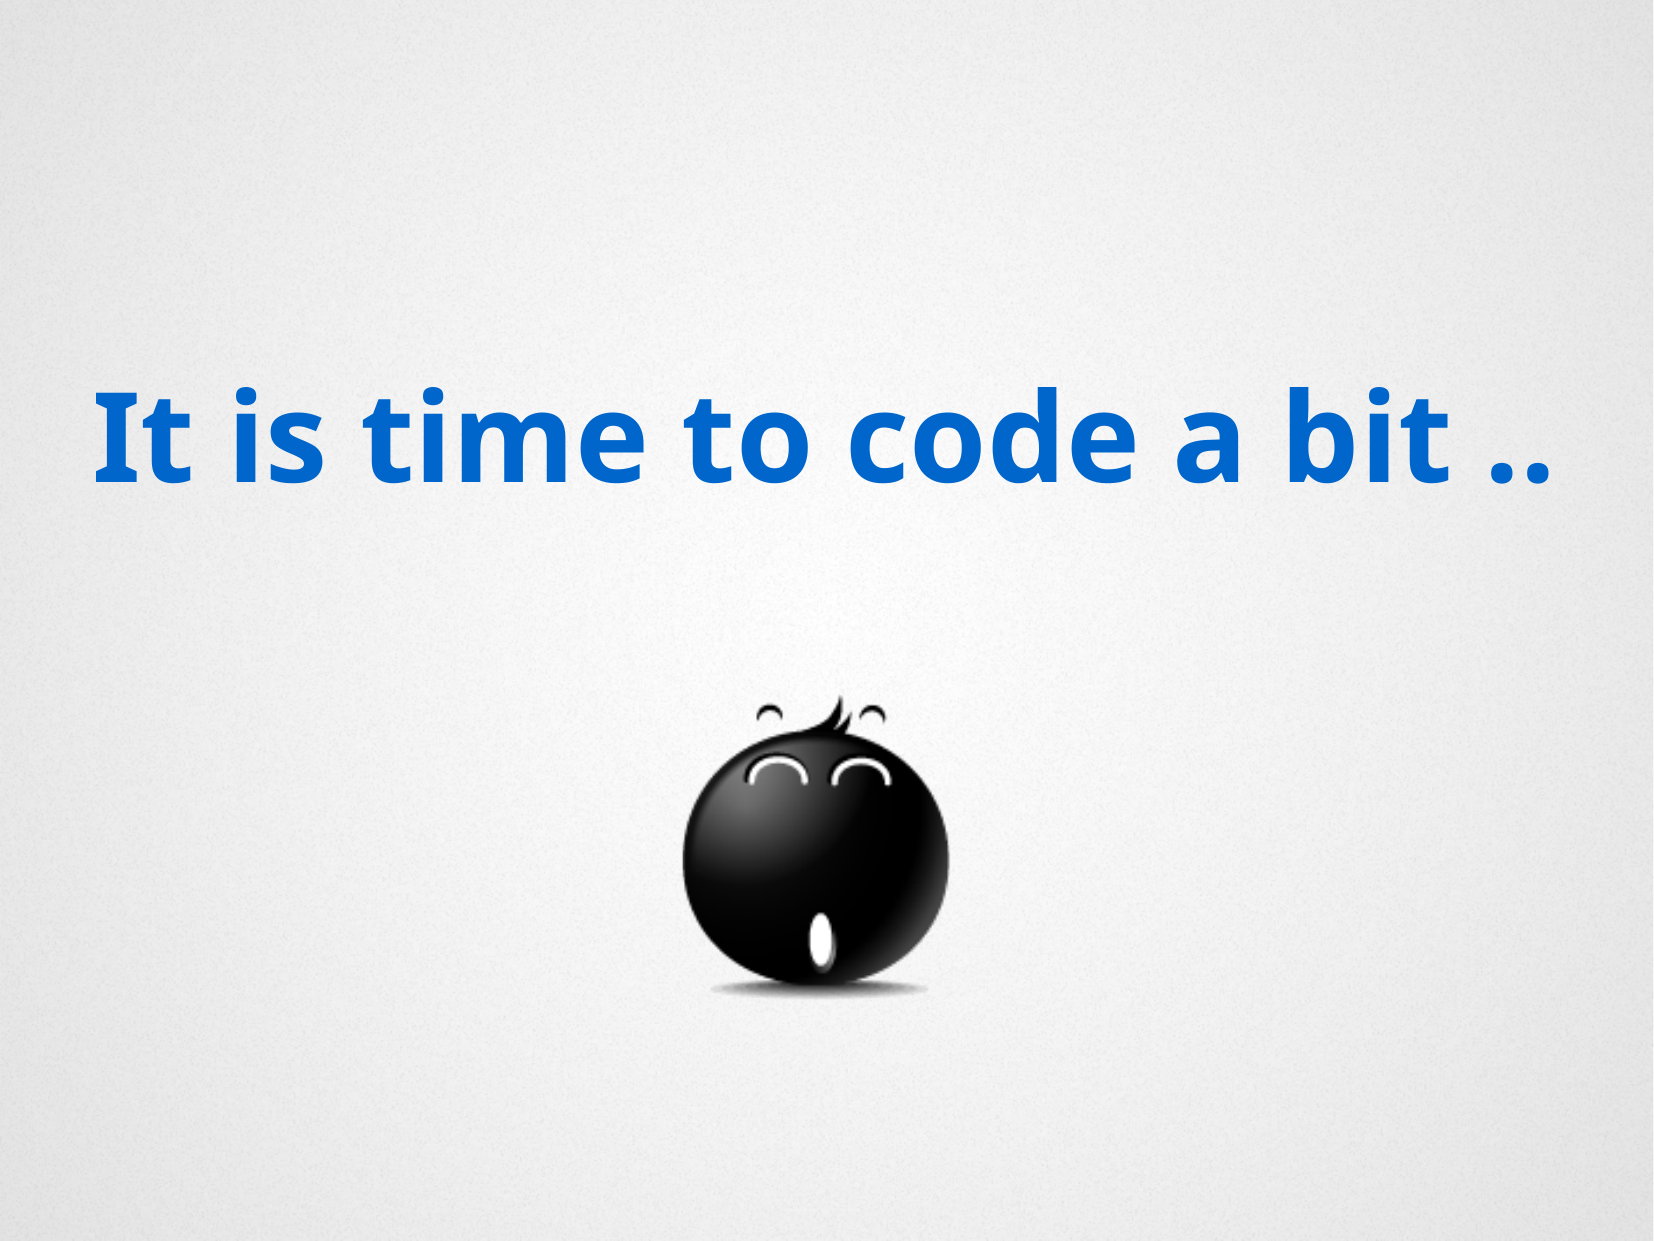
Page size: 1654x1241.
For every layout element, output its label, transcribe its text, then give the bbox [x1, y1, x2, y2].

picture [0, 0, 1654, 1241]
text_box It is time to code a bit .. [337, 311, 1313, 557]
